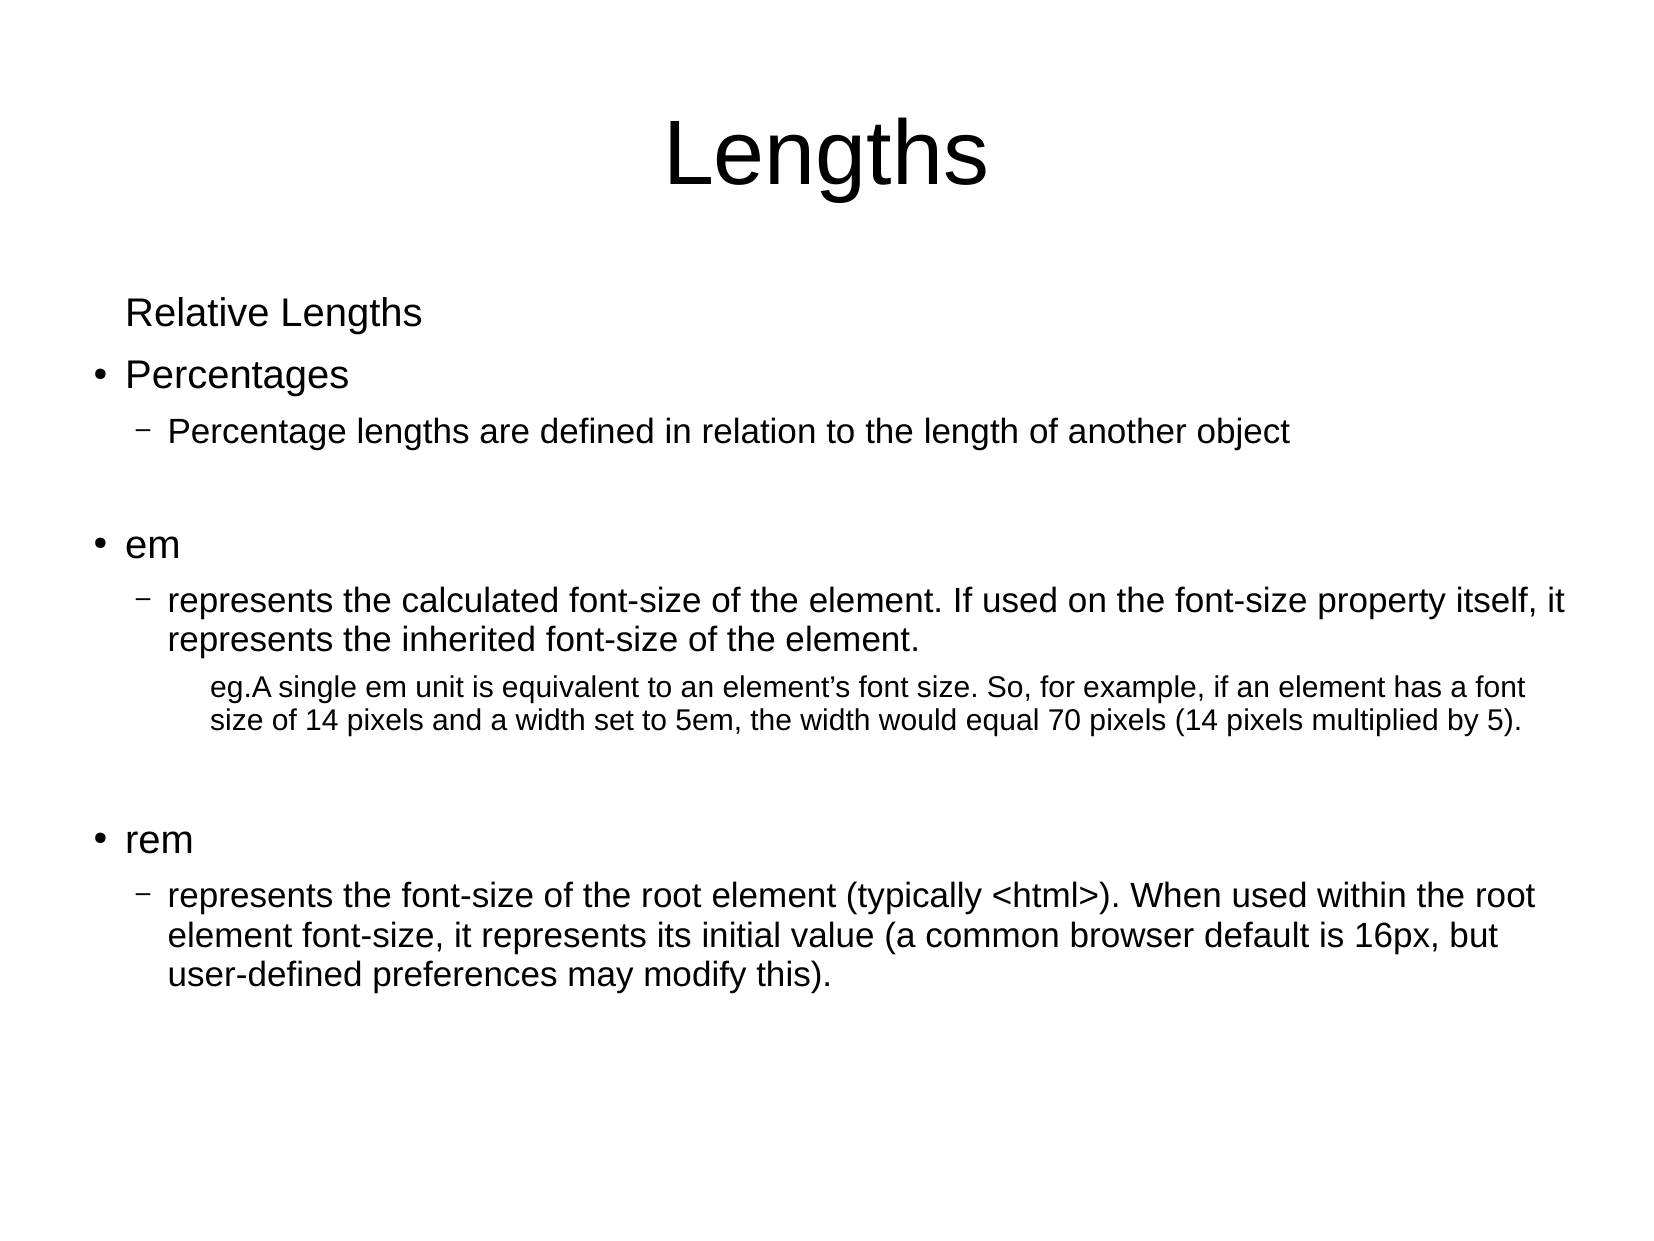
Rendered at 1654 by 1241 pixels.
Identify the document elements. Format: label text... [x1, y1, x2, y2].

list Relative Lengths Percentages Percentage lengths are defined in relation to the length of another object em represents the calculated font-size of the element. If used on the font-size property itself, it represents the inherited font-size of the element. eg.A single em unit is equivalent to an element’s font size. So, for example, if an element has a font size of 14 pixels and a width set to 5em, the width would equal 70 pixels (14 pixels multiplied by 5). rem represents the font-size of the root element (typically <html>). When used within the root element font-size, it represents its initial value (a common browser default is 16px, but user-defined preferences may modify this). [82, 290, 1571, 1010]
title Lengths [82, 49, 1571, 257]
